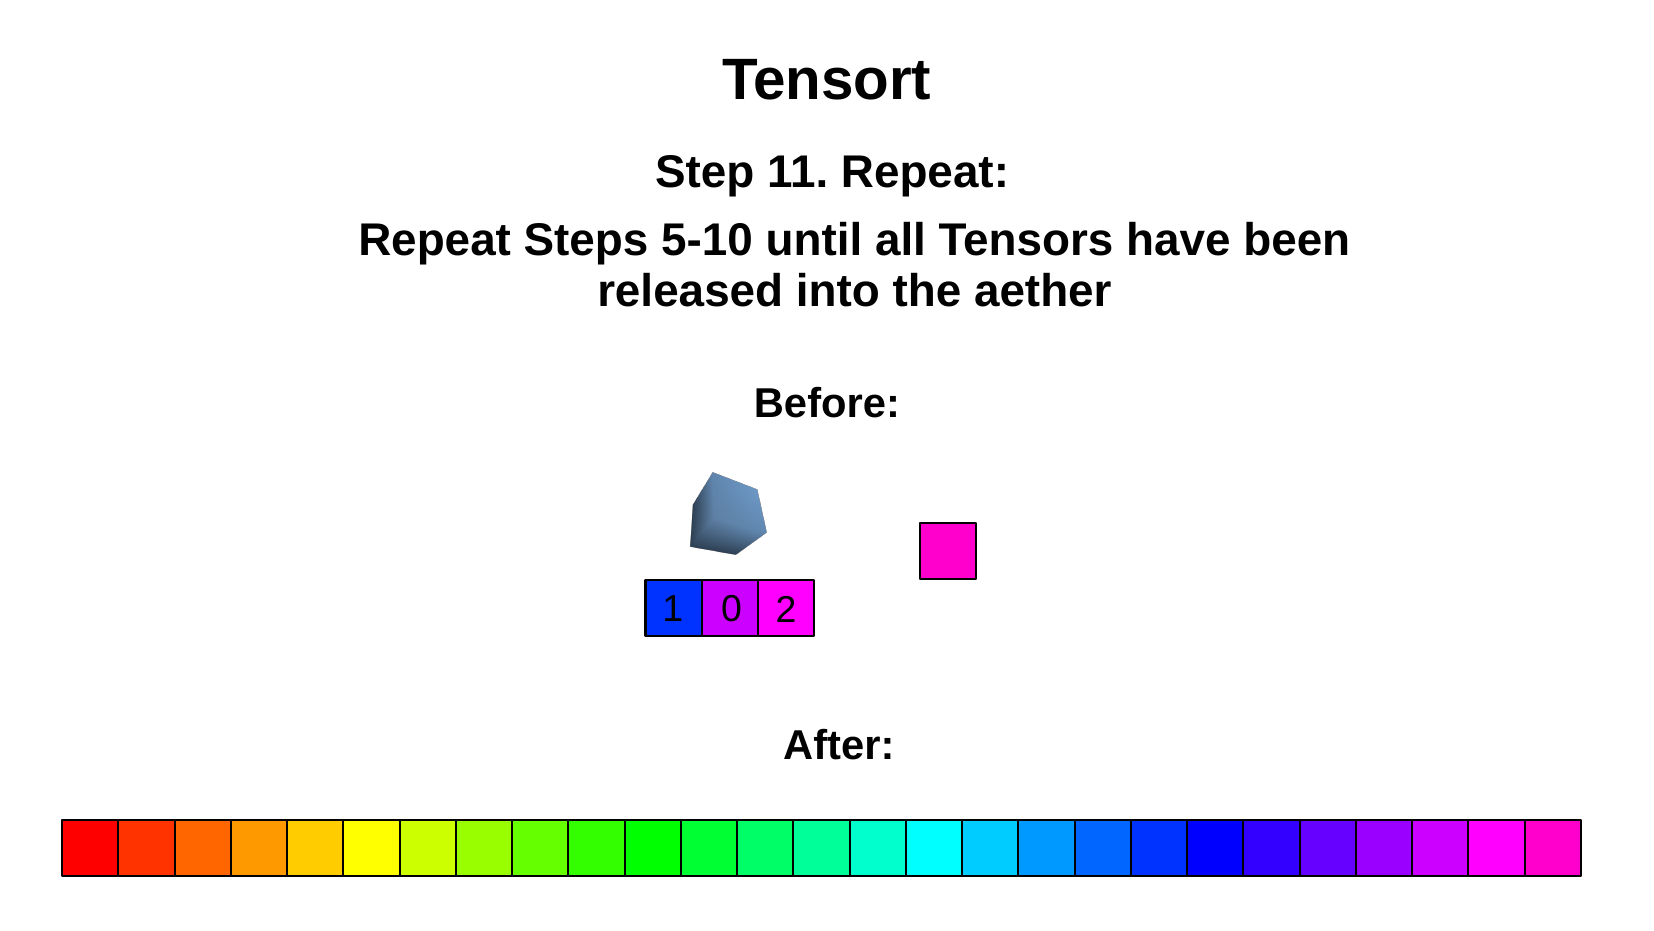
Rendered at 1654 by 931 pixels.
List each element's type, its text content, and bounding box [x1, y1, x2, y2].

subtitle Before: [682, 376, 972, 460]
text_box Step 11. Repeat: [640, 138, 1536, 257]
text_box After: [694, 688, 983, 802]
text_box [919, 522, 976, 580]
title Tensort [82, 2, 1571, 158]
text_box 0 [706, 580, 757, 637]
text_box Repeat Steps 5-10 until all Tensors have been released into the aether [262, 206, 1447, 376]
text_box [62, 820, 1581, 877]
text_box 2 [760, 580, 818, 638]
text_box 1 [647, 580, 704, 637]
